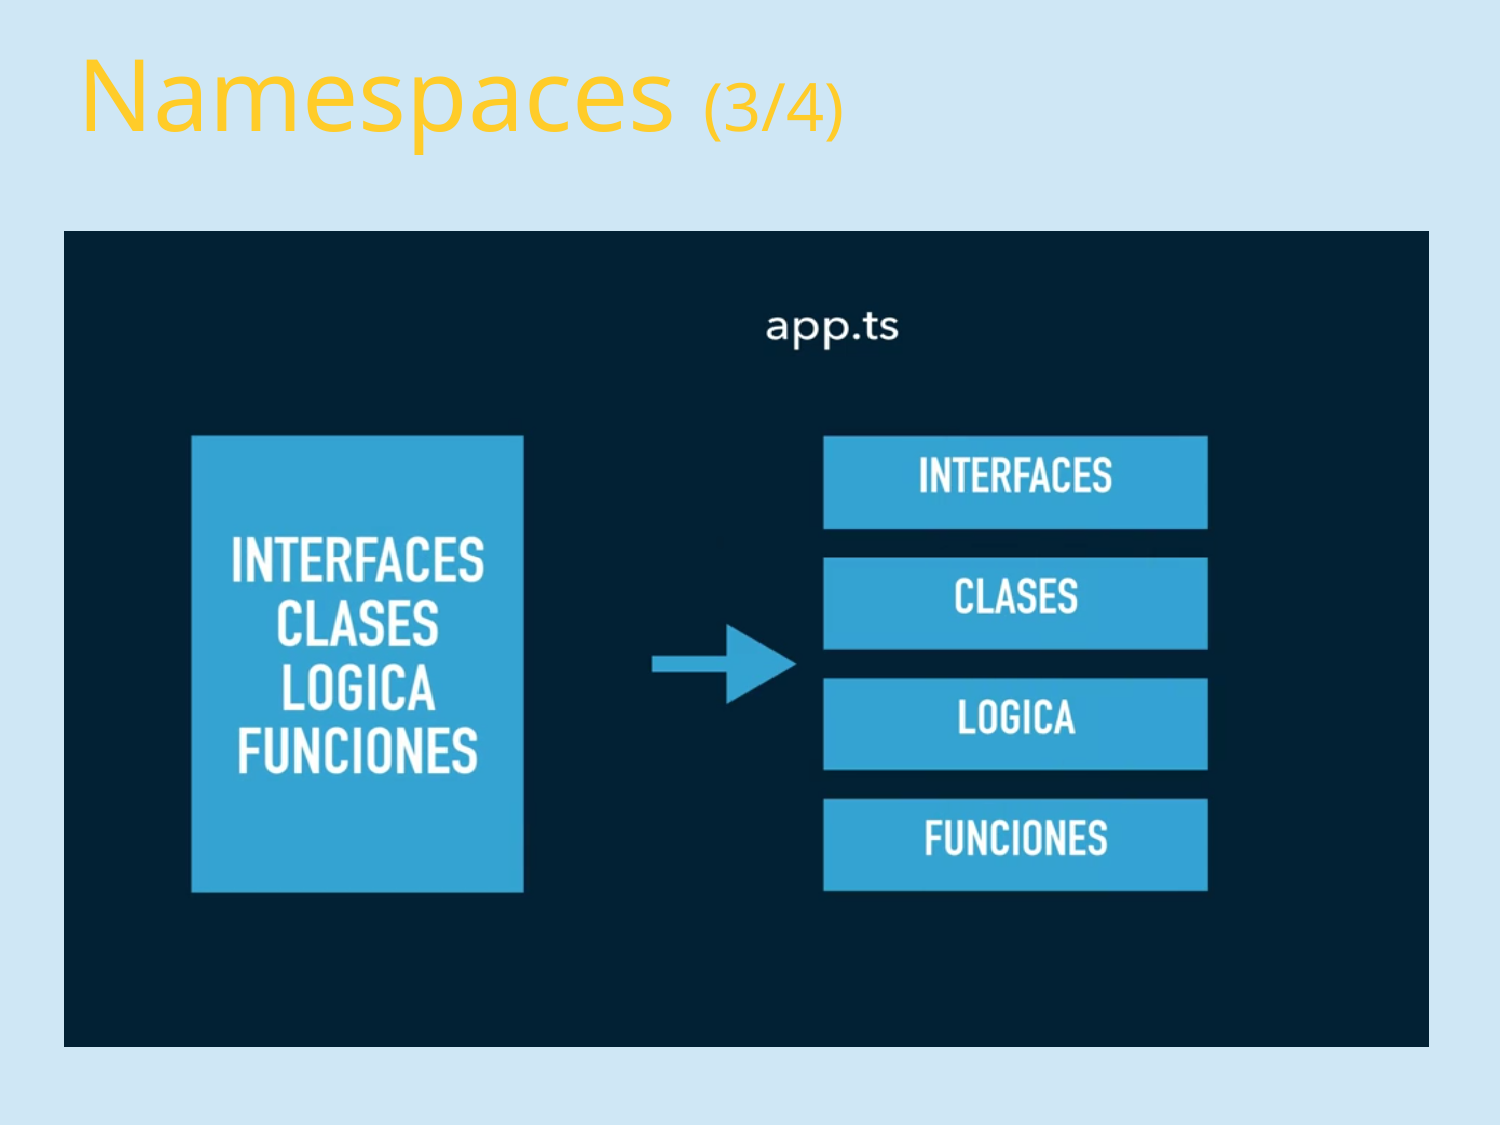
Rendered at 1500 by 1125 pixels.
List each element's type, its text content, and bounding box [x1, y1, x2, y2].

list [1429, 232, 1439, 481]
picture [64, 231, 1429, 1047]
title Namespaces (3/4) [62, 37, 1440, 161]
